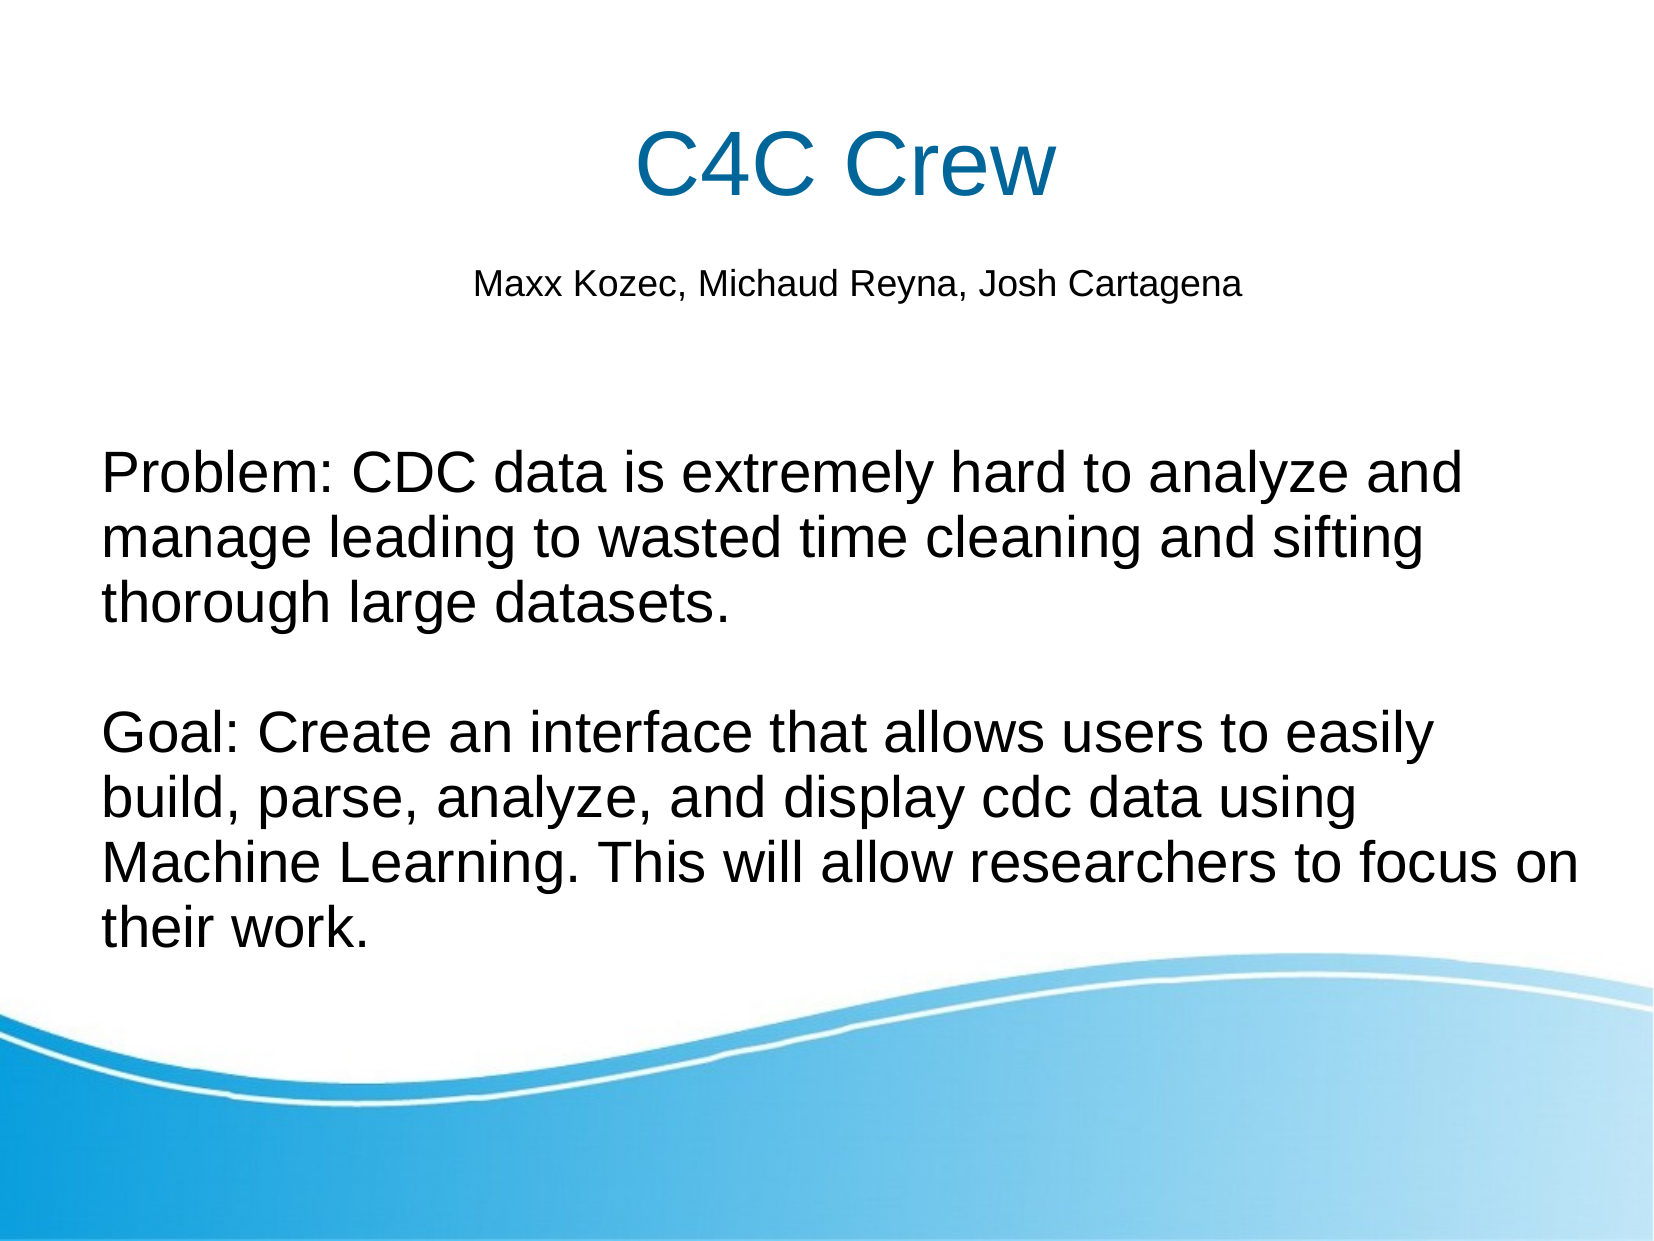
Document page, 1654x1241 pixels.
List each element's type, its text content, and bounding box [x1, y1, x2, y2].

title C4C Crew [101, 60, 1591, 268]
picture [0, 952, 1654, 1241]
text_box Maxx Kozec, Michaud Reyna, Josh Cartagena [135, 255, 1546, 312]
title Problem: CDC data is extremely hard to analyze and manage leading to wasted time cleaning and sifting thorough large datasets. Goal: Create an interface that allows users to easily build, parse, analyze, and display cdc data using Machine Learning. This will allow researchers to focus on their work. [101, 375, 1591, 1156]
text_box [60, 270, 1606, 327]
